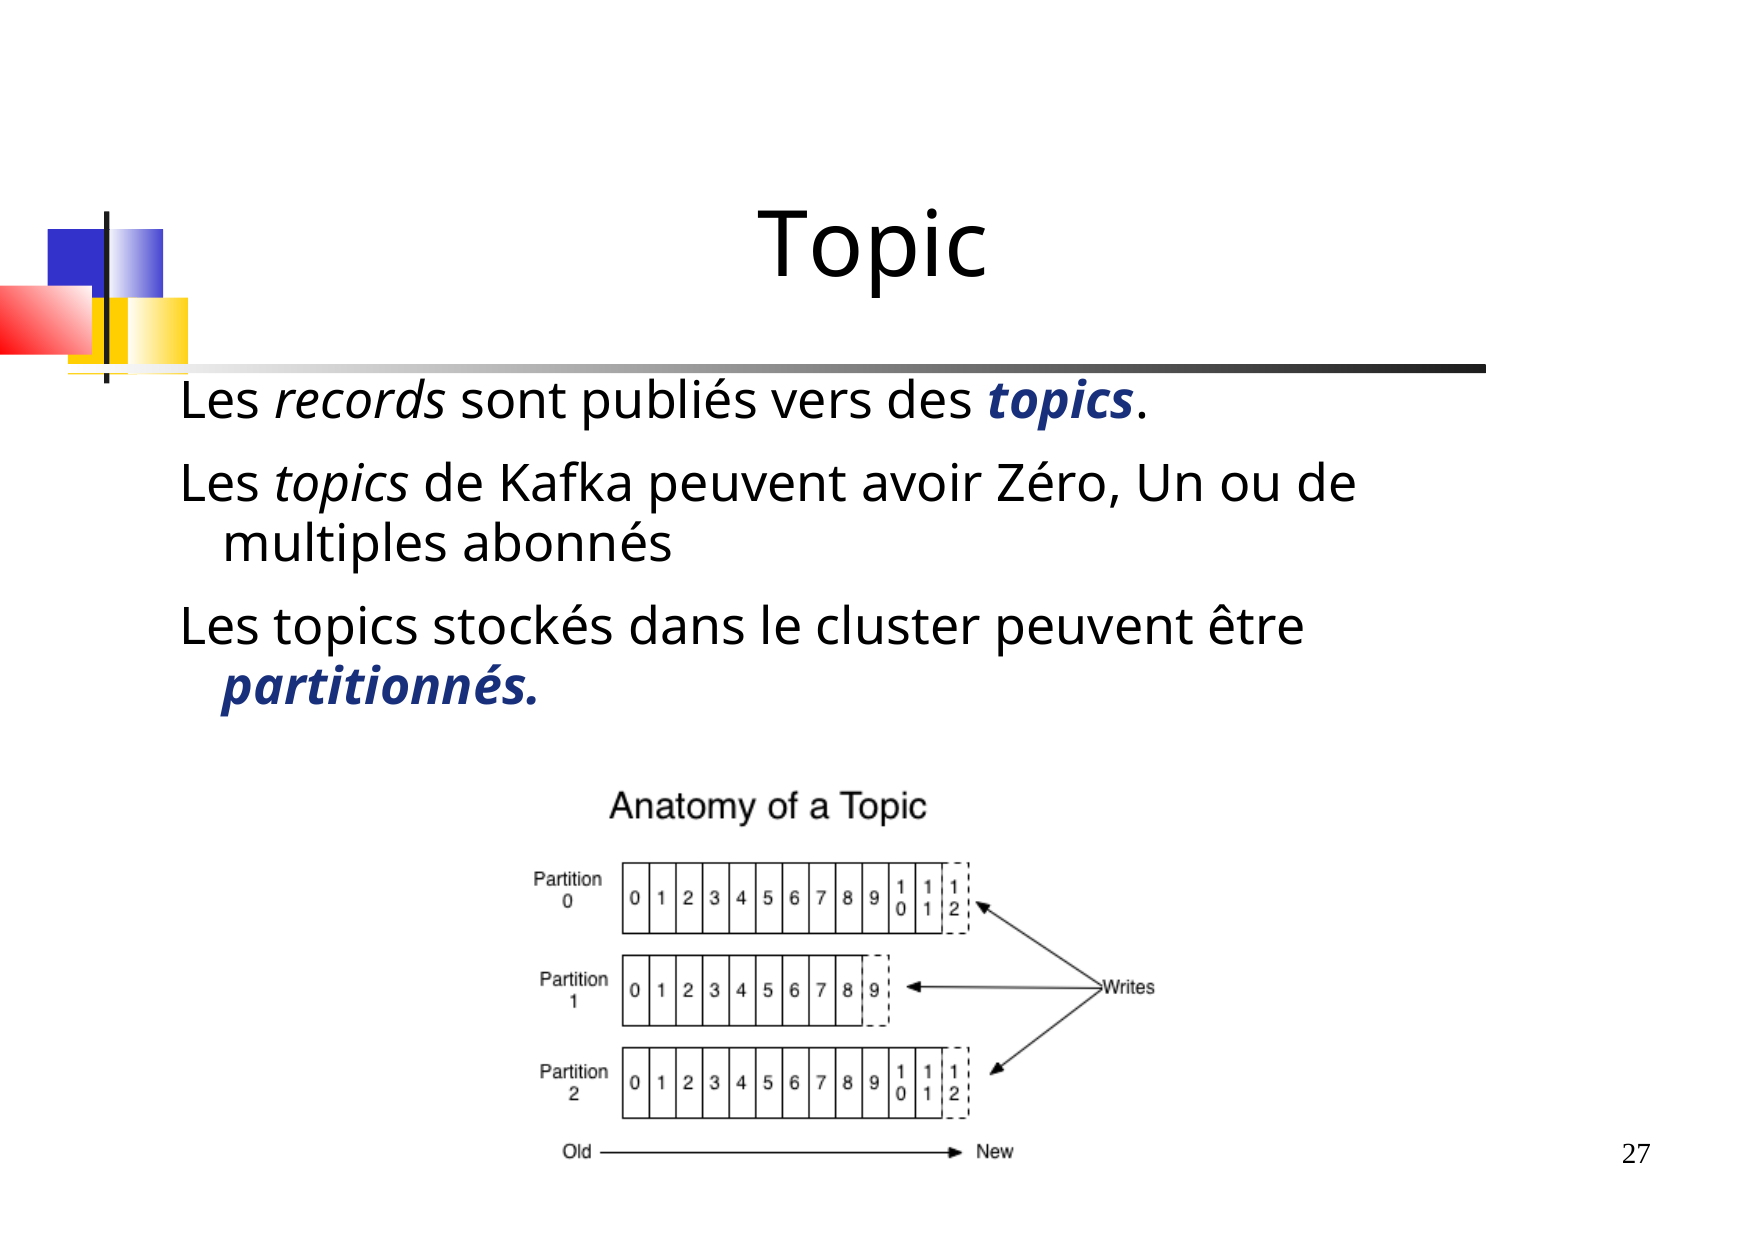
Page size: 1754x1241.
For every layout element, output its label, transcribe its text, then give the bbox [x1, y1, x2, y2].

title Topic [179, 139, 1567, 351]
picture [519, 767, 1170, 1185]
list Les records sont publiés vers des topics. Les topics de Kafka peuvent avoir Zéro, Un ou de multiples abonnés Les topics stockés dans le cluster peuvent être partitionnés. [179, 371, 1567, 721]
